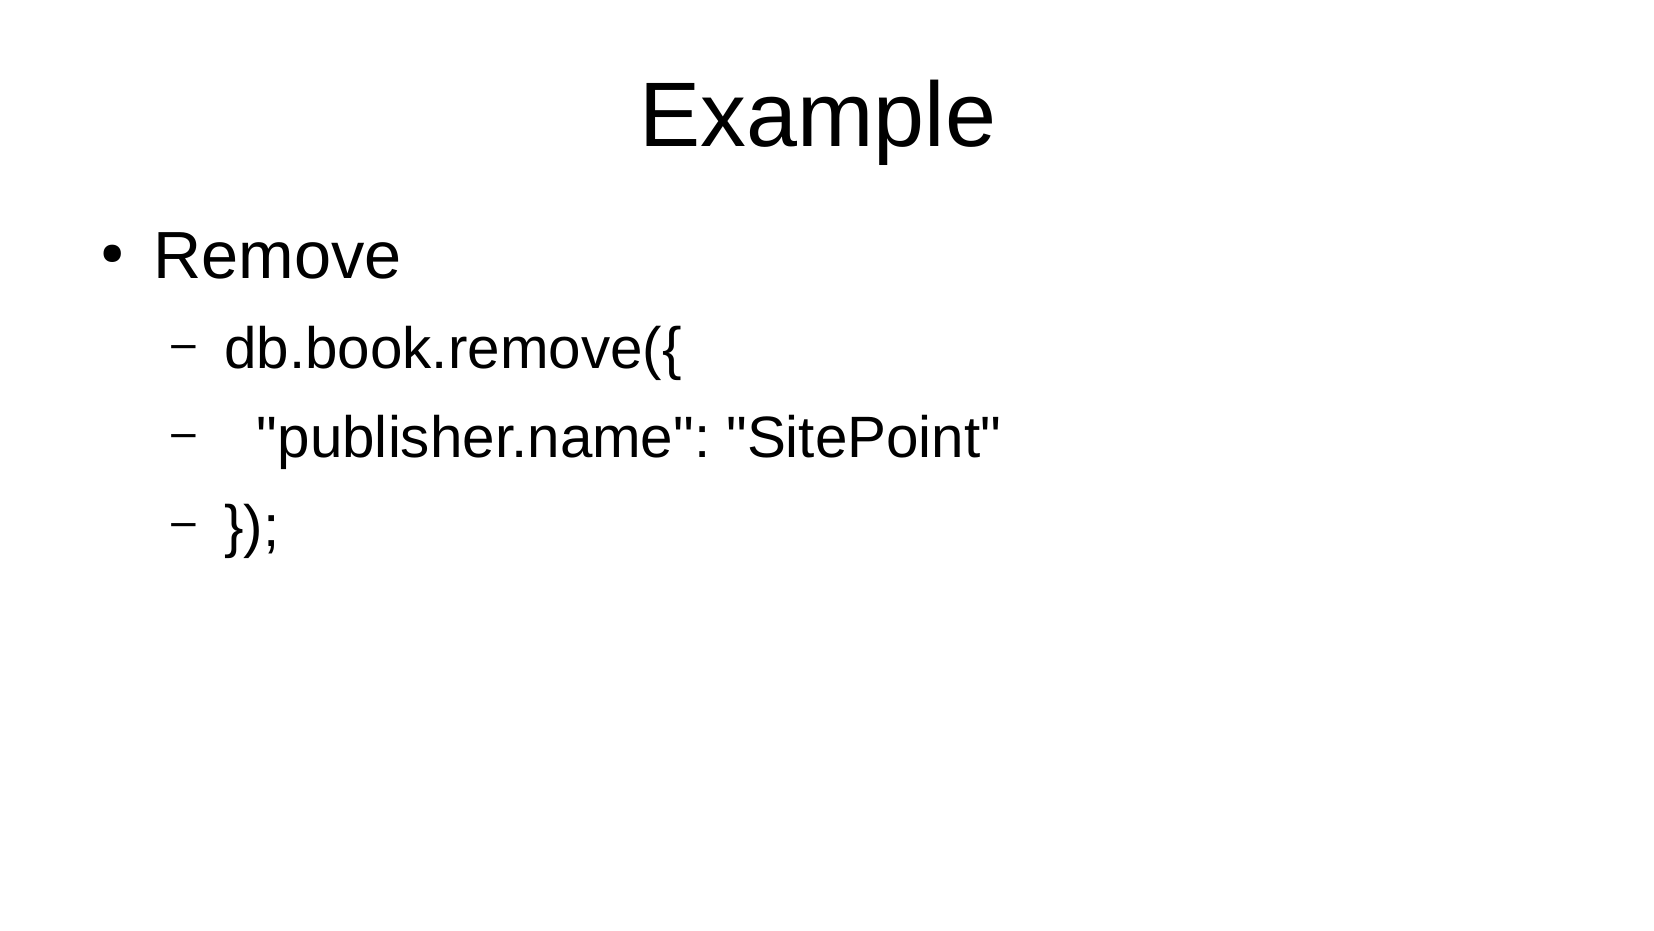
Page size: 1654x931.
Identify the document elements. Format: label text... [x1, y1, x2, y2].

list Remove db.book.remove({ "publisher.name": "SitePoint" }); [82, 217, 1571, 758]
title Example [82, 37, 1571, 193]
